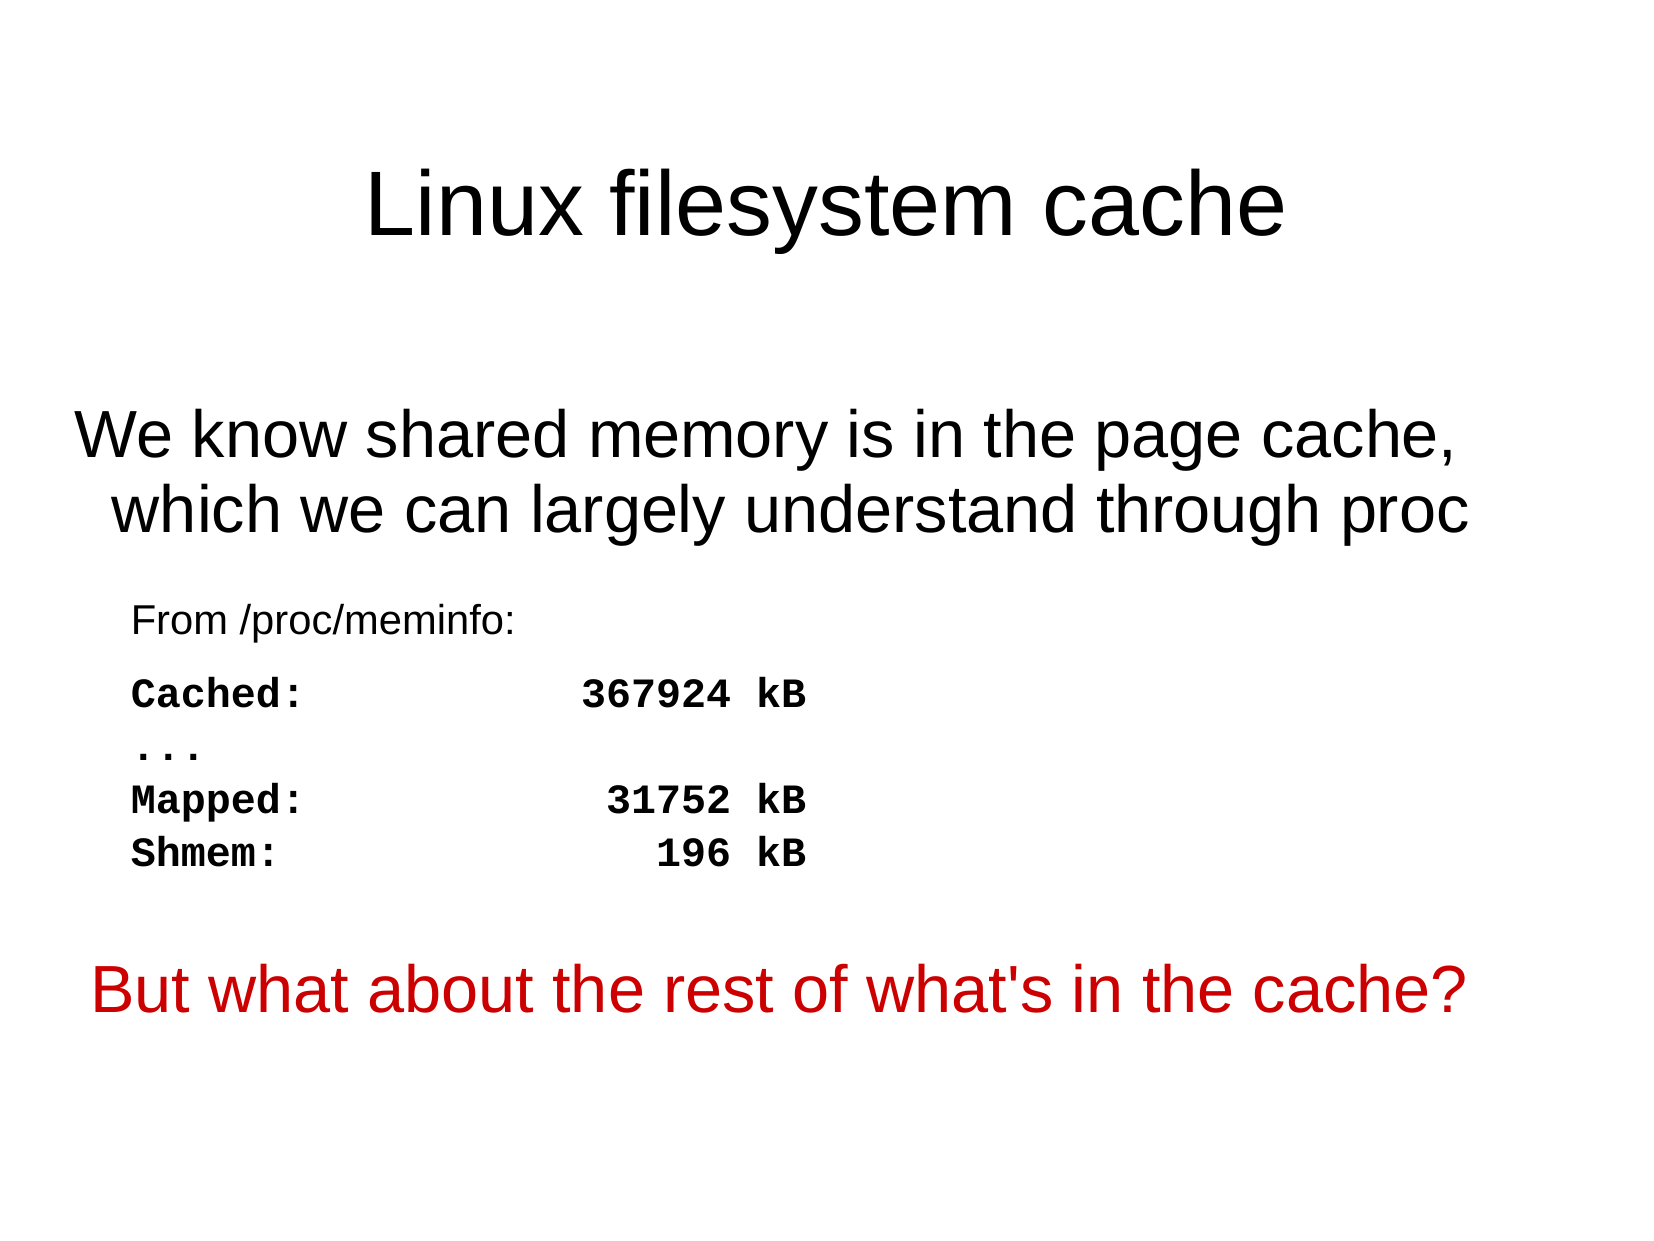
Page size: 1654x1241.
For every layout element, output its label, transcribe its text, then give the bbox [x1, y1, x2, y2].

text_box We know shared memory is in the page cache, which we can largely understand through proc [60, 390, 1523, 555]
text_box But what about the rest of what's in the cache? [75, 945, 1485, 1036]
title Linux filesystem cache [82, 49, 1571, 257]
list From /proc/meminfo: Cached: 367924 kB ... Mapped: 31752 kB Shmem: 196 kB [130, 596, 1620, 987]
